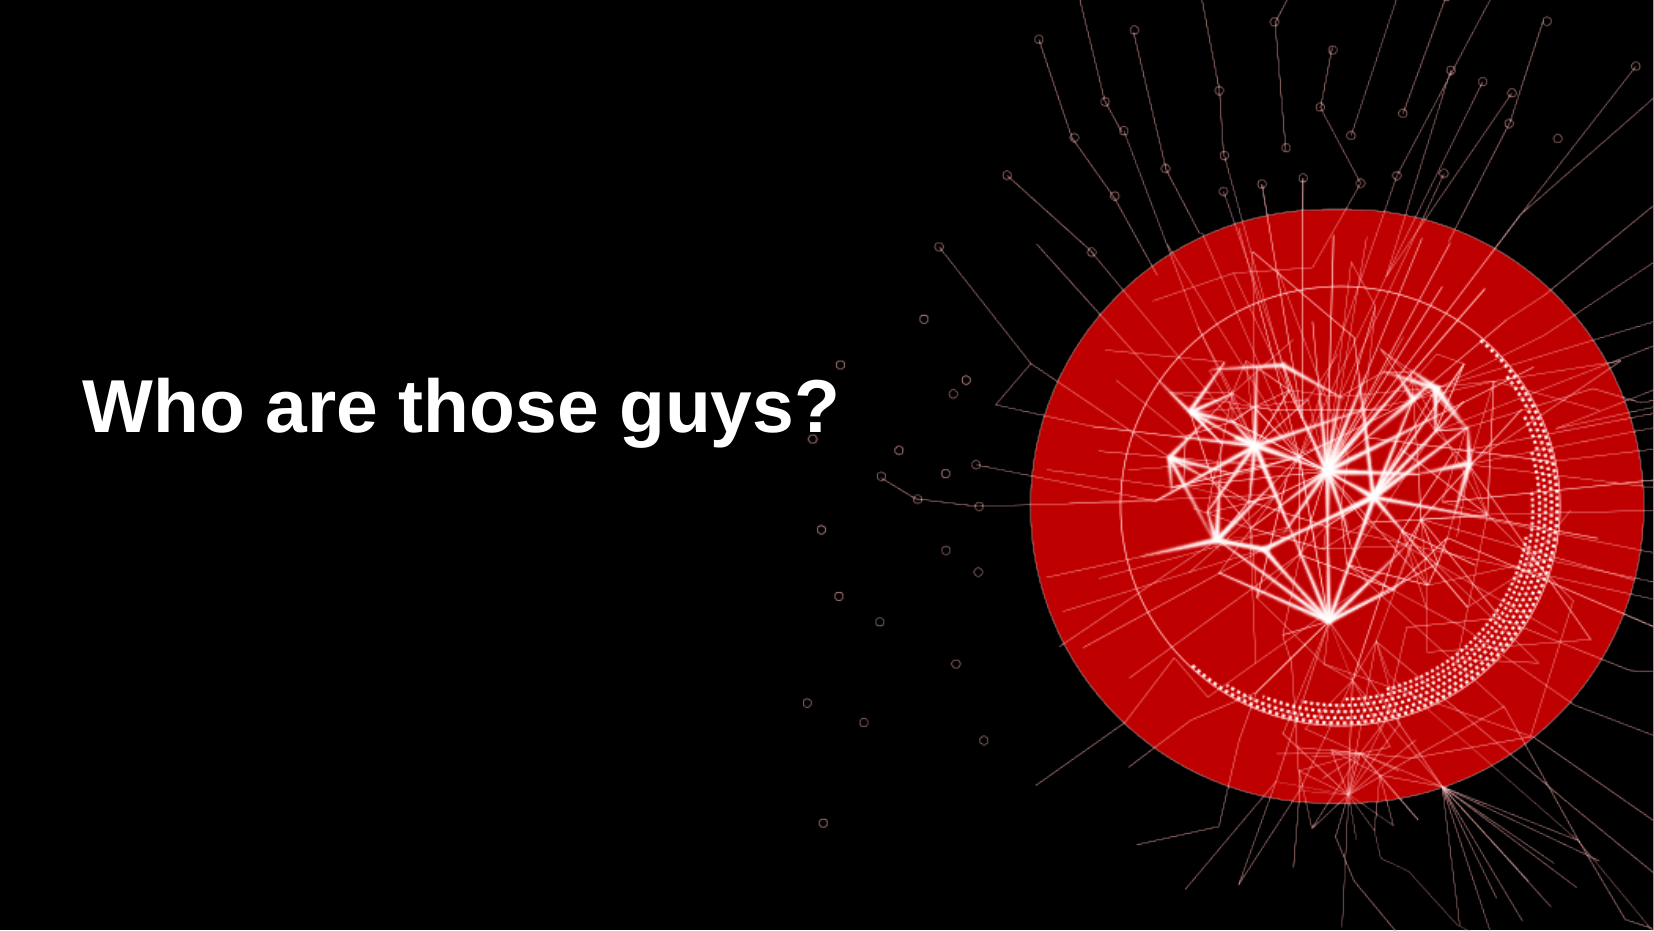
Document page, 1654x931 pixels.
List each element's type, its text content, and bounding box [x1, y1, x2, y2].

title Who are those guys? [82, 328, 1571, 485]
picture [803, 0, 1654, 931]
